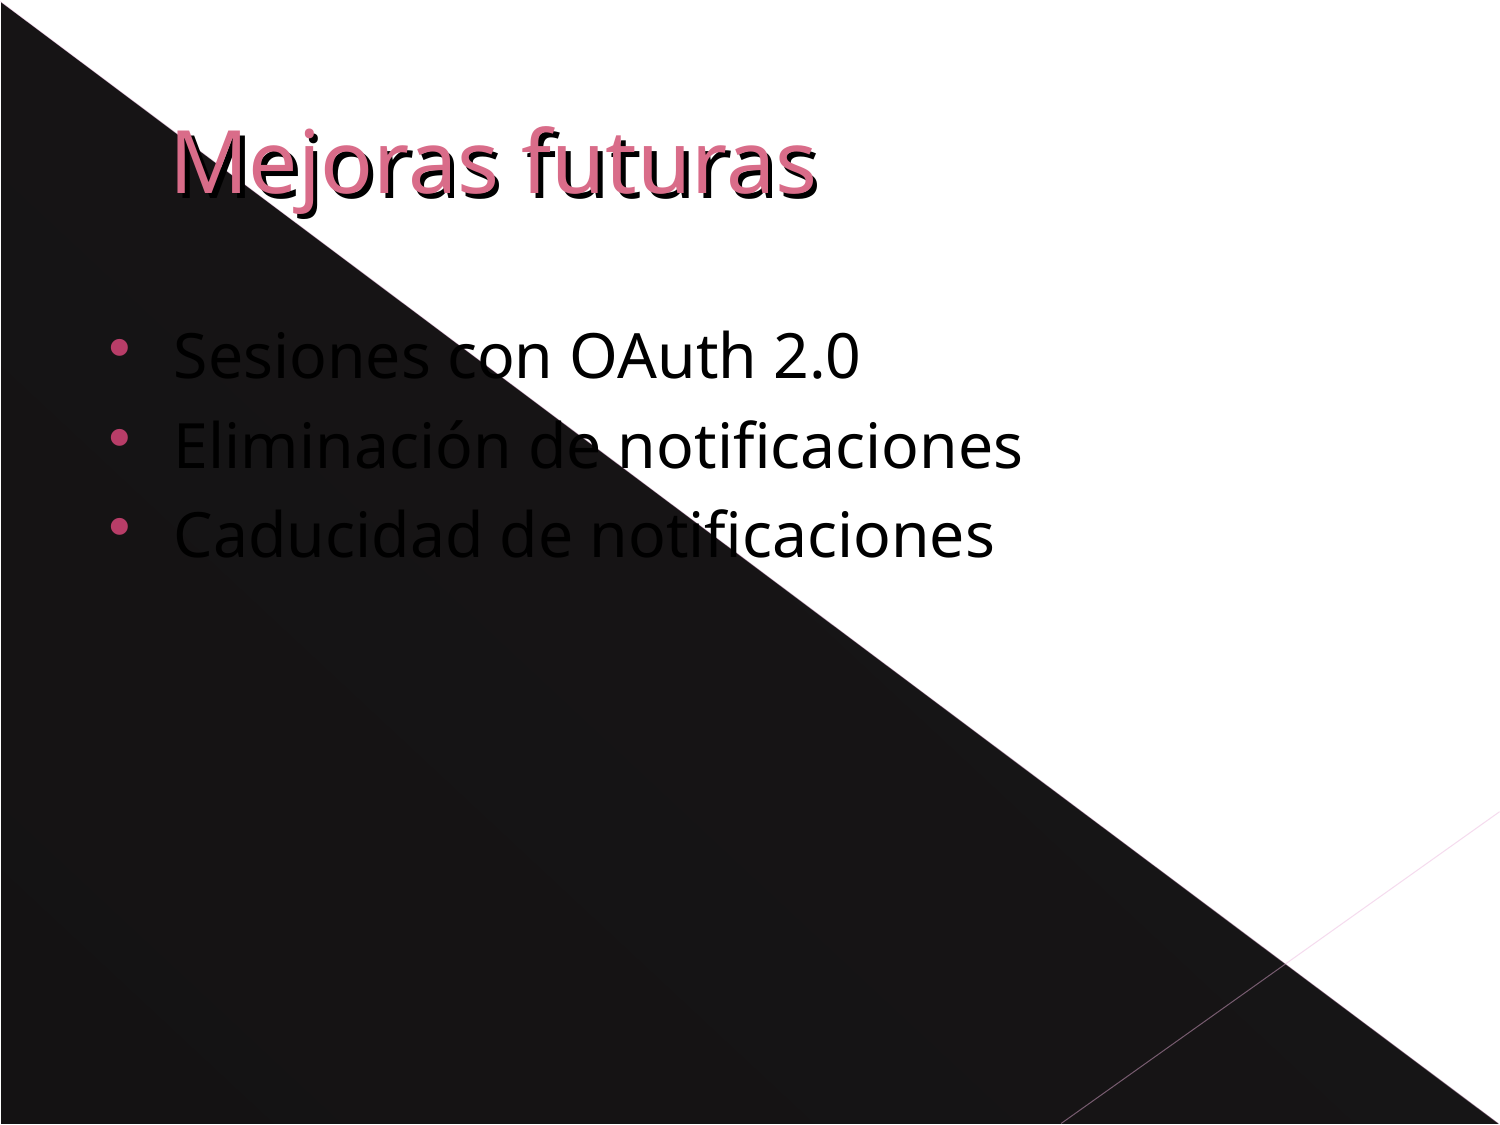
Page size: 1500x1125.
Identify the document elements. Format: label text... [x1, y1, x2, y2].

title Mejoras futuras [75, 43, 1426, 274]
list Sesiones con OAuth 2.0 Eliminación de notificaciones Caducidad de notificaciones [75, 308, 1426, 1059]
